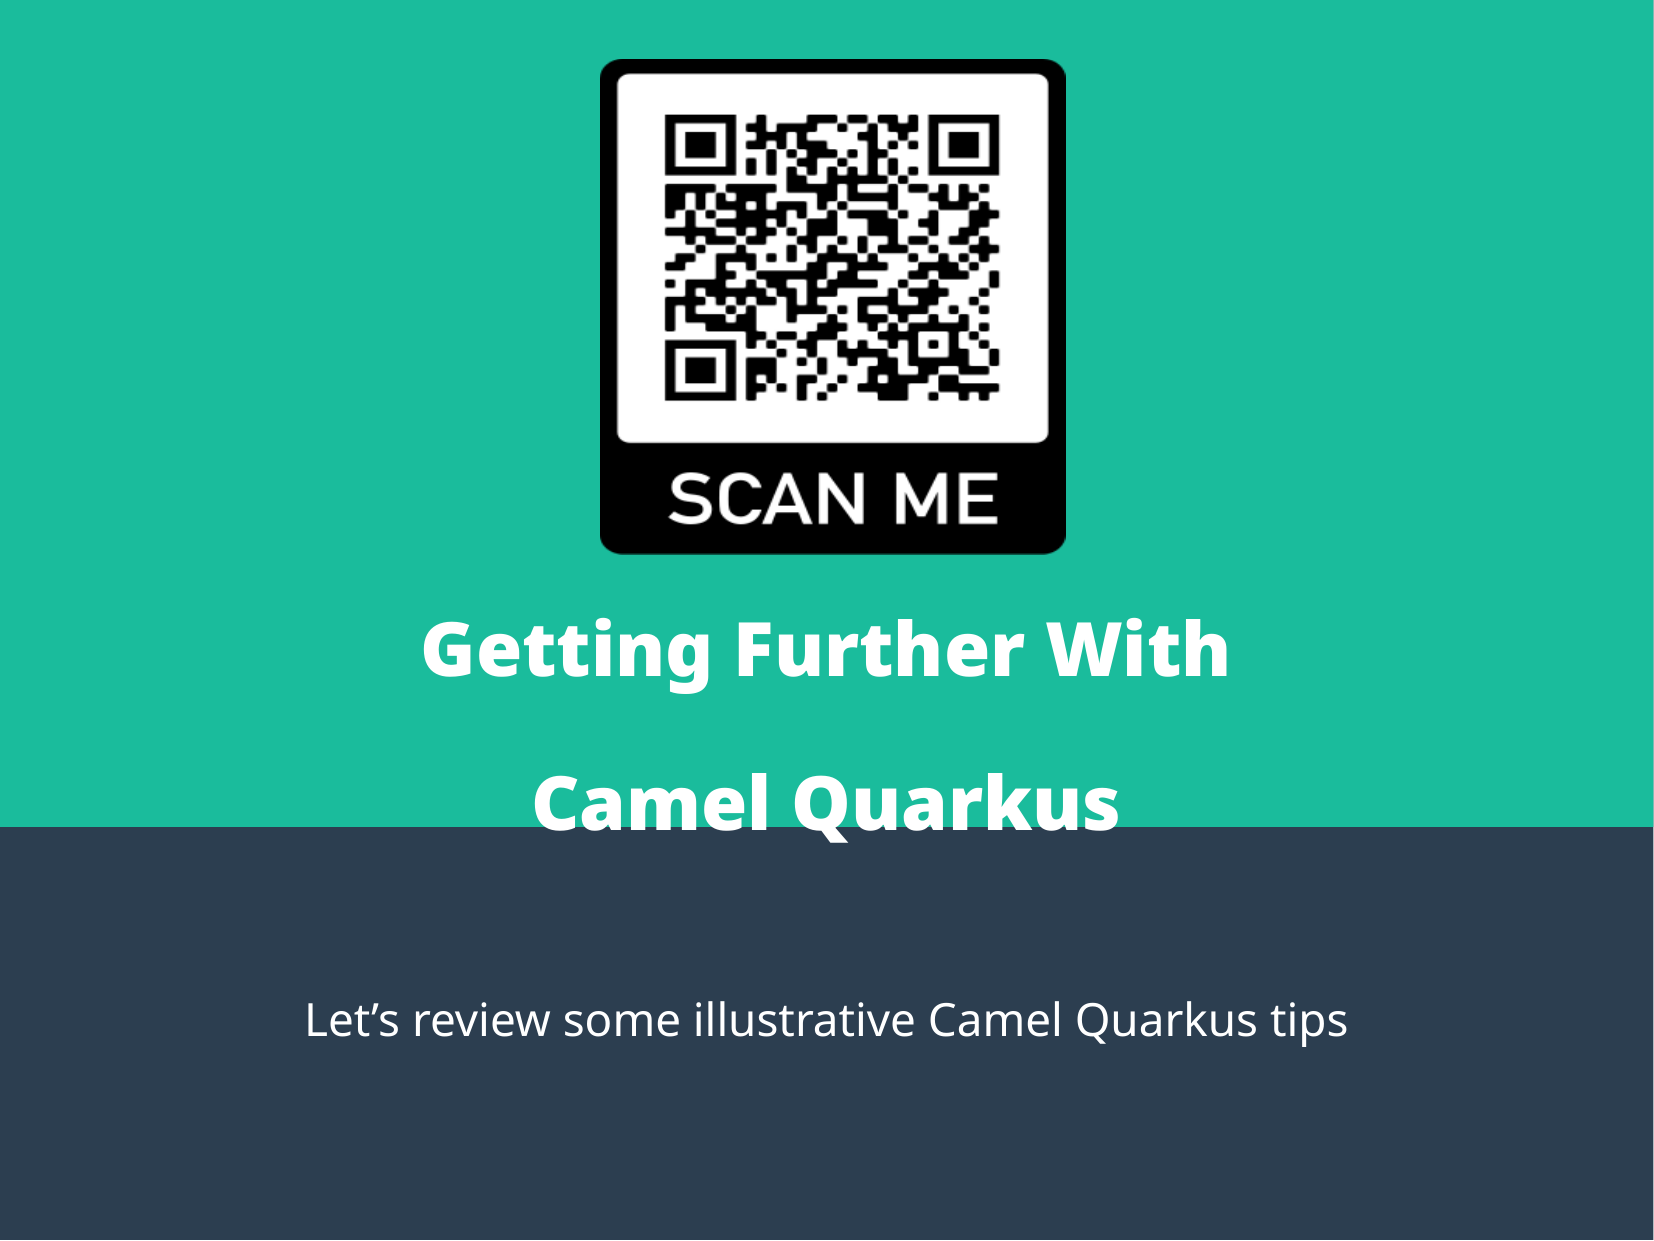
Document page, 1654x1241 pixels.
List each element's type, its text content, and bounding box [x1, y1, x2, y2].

subtitle Let’s review some illustrative Camel Quarkus tips [59, 856, 1595, 1182]
picture [600, 59, 1066, 556]
title Getting Further With Camel Quarkus [59, 589, 1595, 808]
